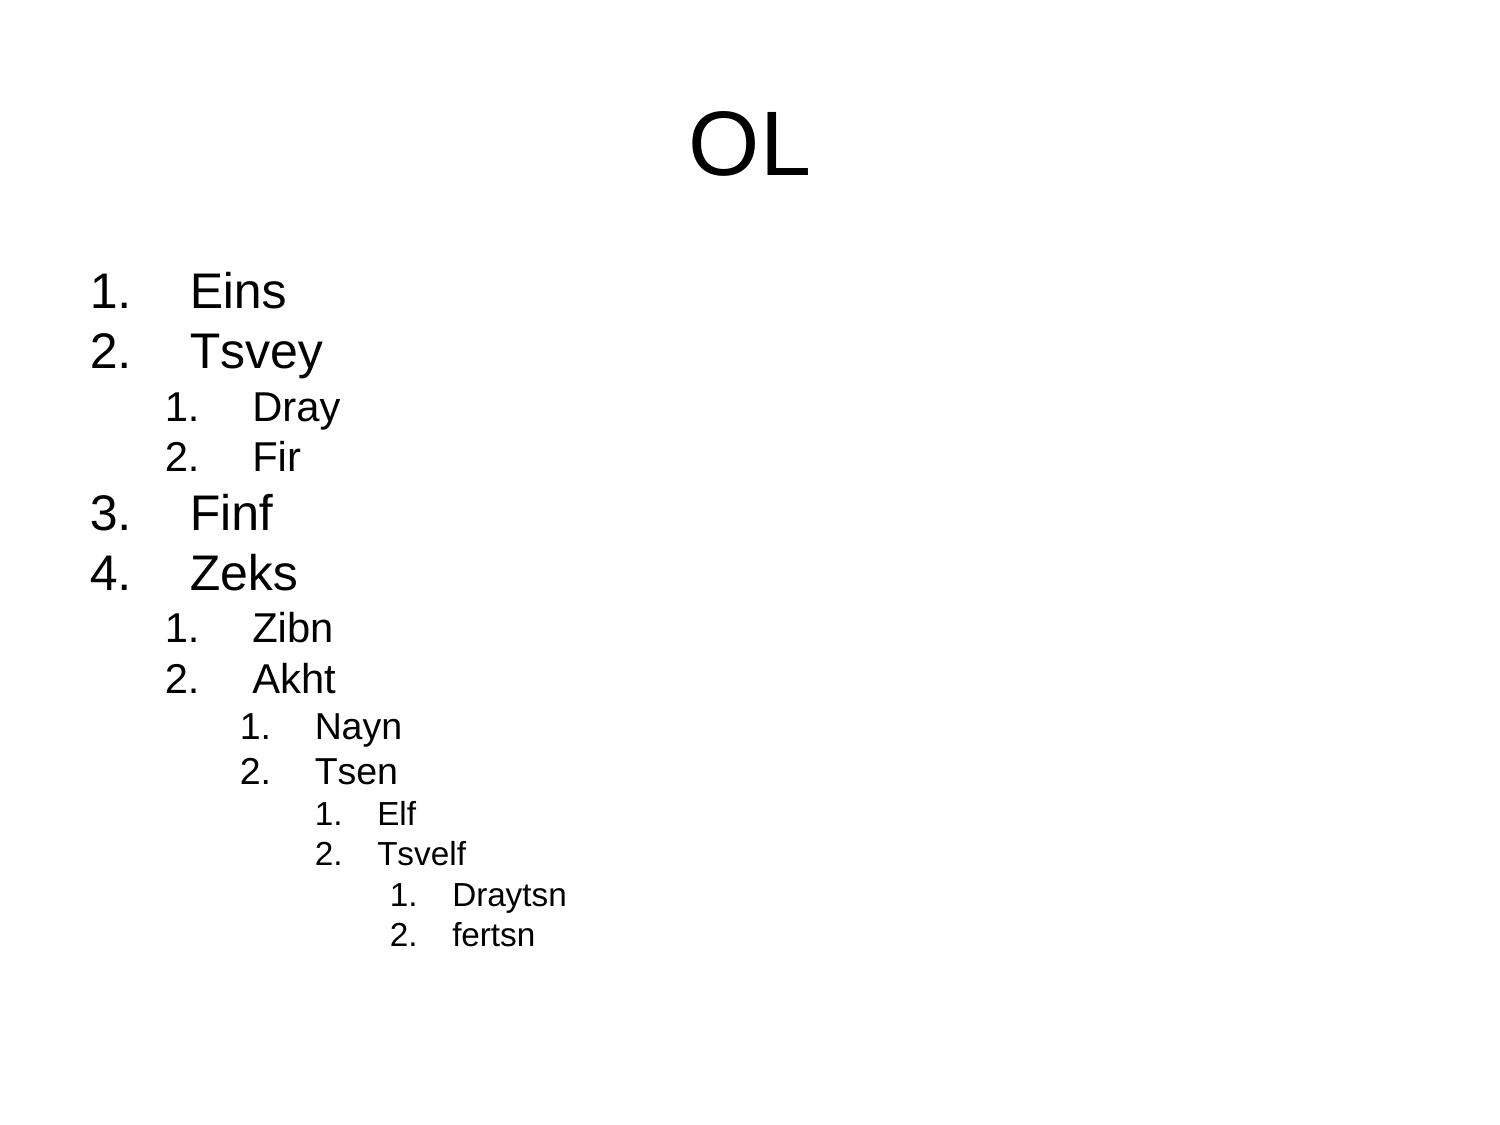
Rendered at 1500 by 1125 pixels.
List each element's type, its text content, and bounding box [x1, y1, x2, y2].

title OL [75, 45, 1426, 233]
list Eins Tsvey Dray Fir Finf Zeks Zibn Akht Nayn Tsen Elf Tsvelf Draytsn fertsn [75, 262, 1426, 1005]
